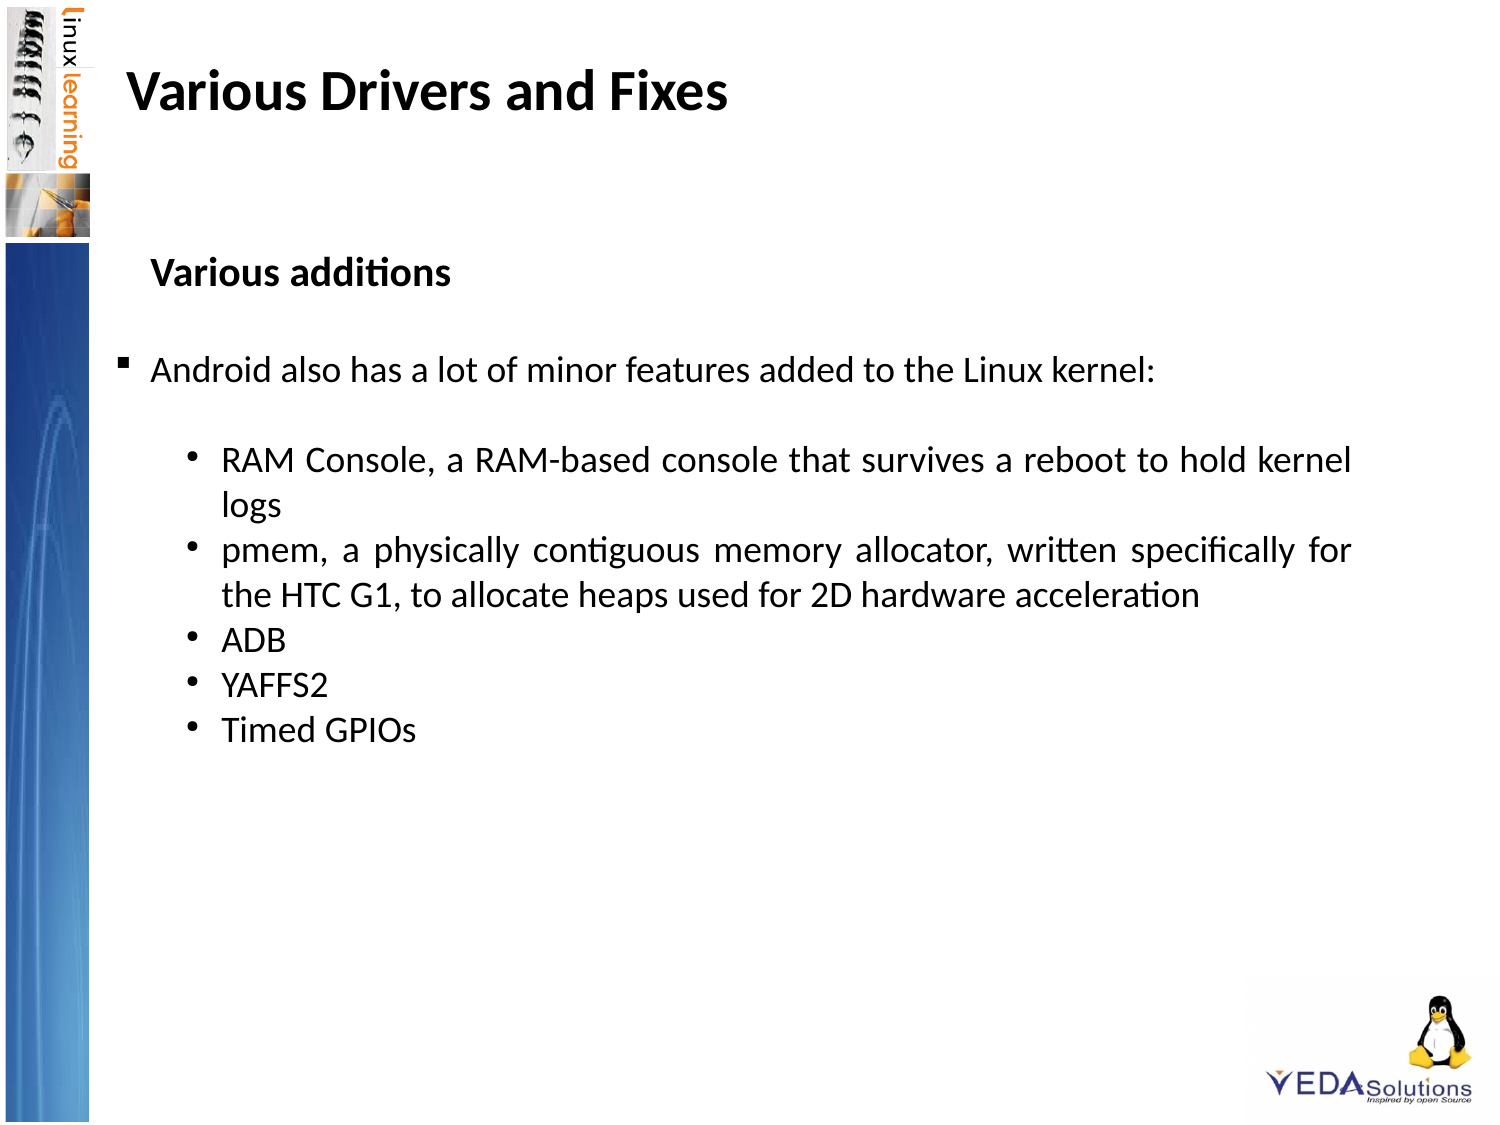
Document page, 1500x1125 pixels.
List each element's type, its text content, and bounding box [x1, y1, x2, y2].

picture [1245, 977, 1500, 1125]
text_box Various additions Android also has a lot of minor features added to the Linux kernel: RAM Console, a RAM-based console that survives a reboot to hold kernel logs pmem, a physically contiguous memory allocator, written specifically for the HTC G1, to allocate heaps used for 2D hardware acceleration ADB YAFFS2 Timed GPIOs [100, 237, 1369, 1046]
picture [5, 0, 97, 237]
text_box Various Drivers and Fixes [112, 45, 1425, 197]
picture [5, 243, 89, 1122]
